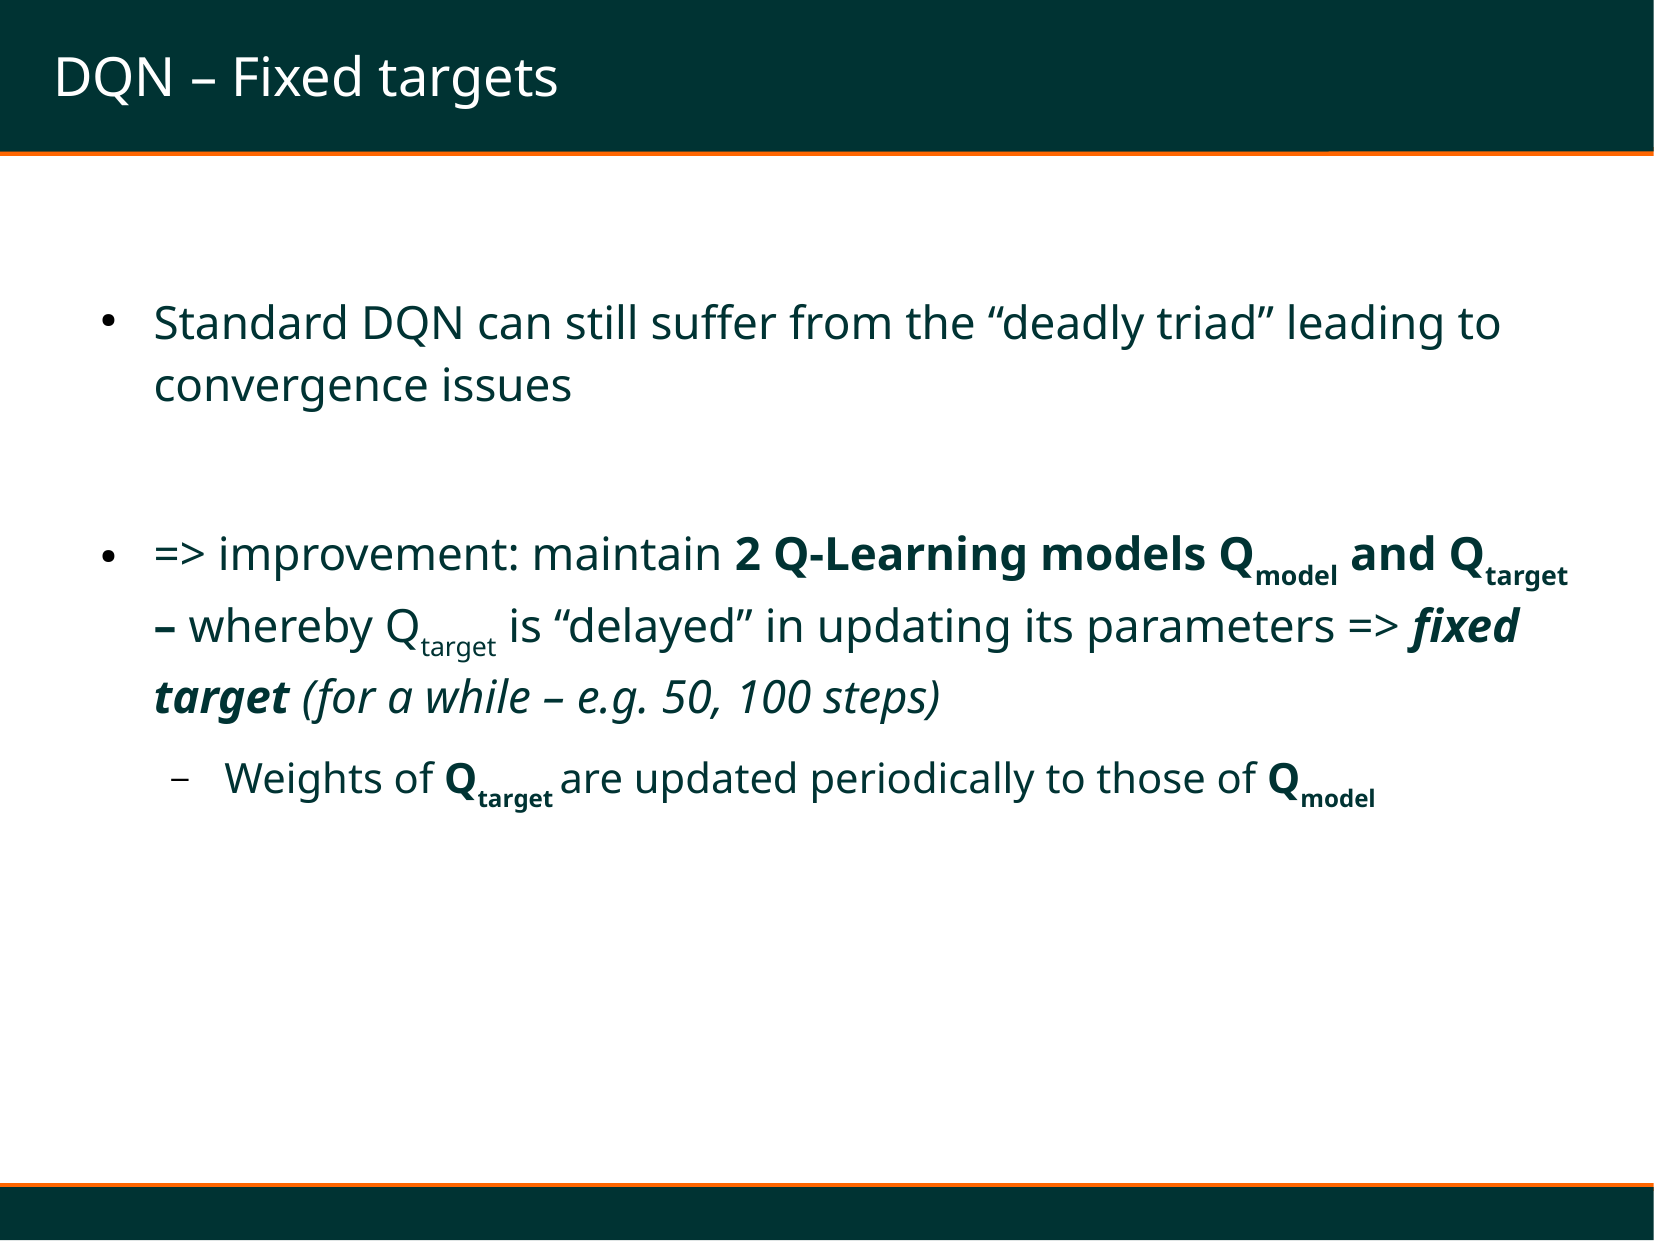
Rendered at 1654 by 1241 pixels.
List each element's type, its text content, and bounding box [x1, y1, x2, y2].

title DQN – Fixed targets [0, 0, 1329, 152]
list Standard DQN can still suffer from the “deadly triad” leading to convergence issues => improvement: maintain 2 Q-Learning models Qmodel and Qtarget – whereby Qtarget is “delayed” in updating its parameters => fixed target (for a while – e.g. 50, 100 steps) Weights of Qtarget are updated periodically to those of Qmodel [82, 290, 1571, 1010]
